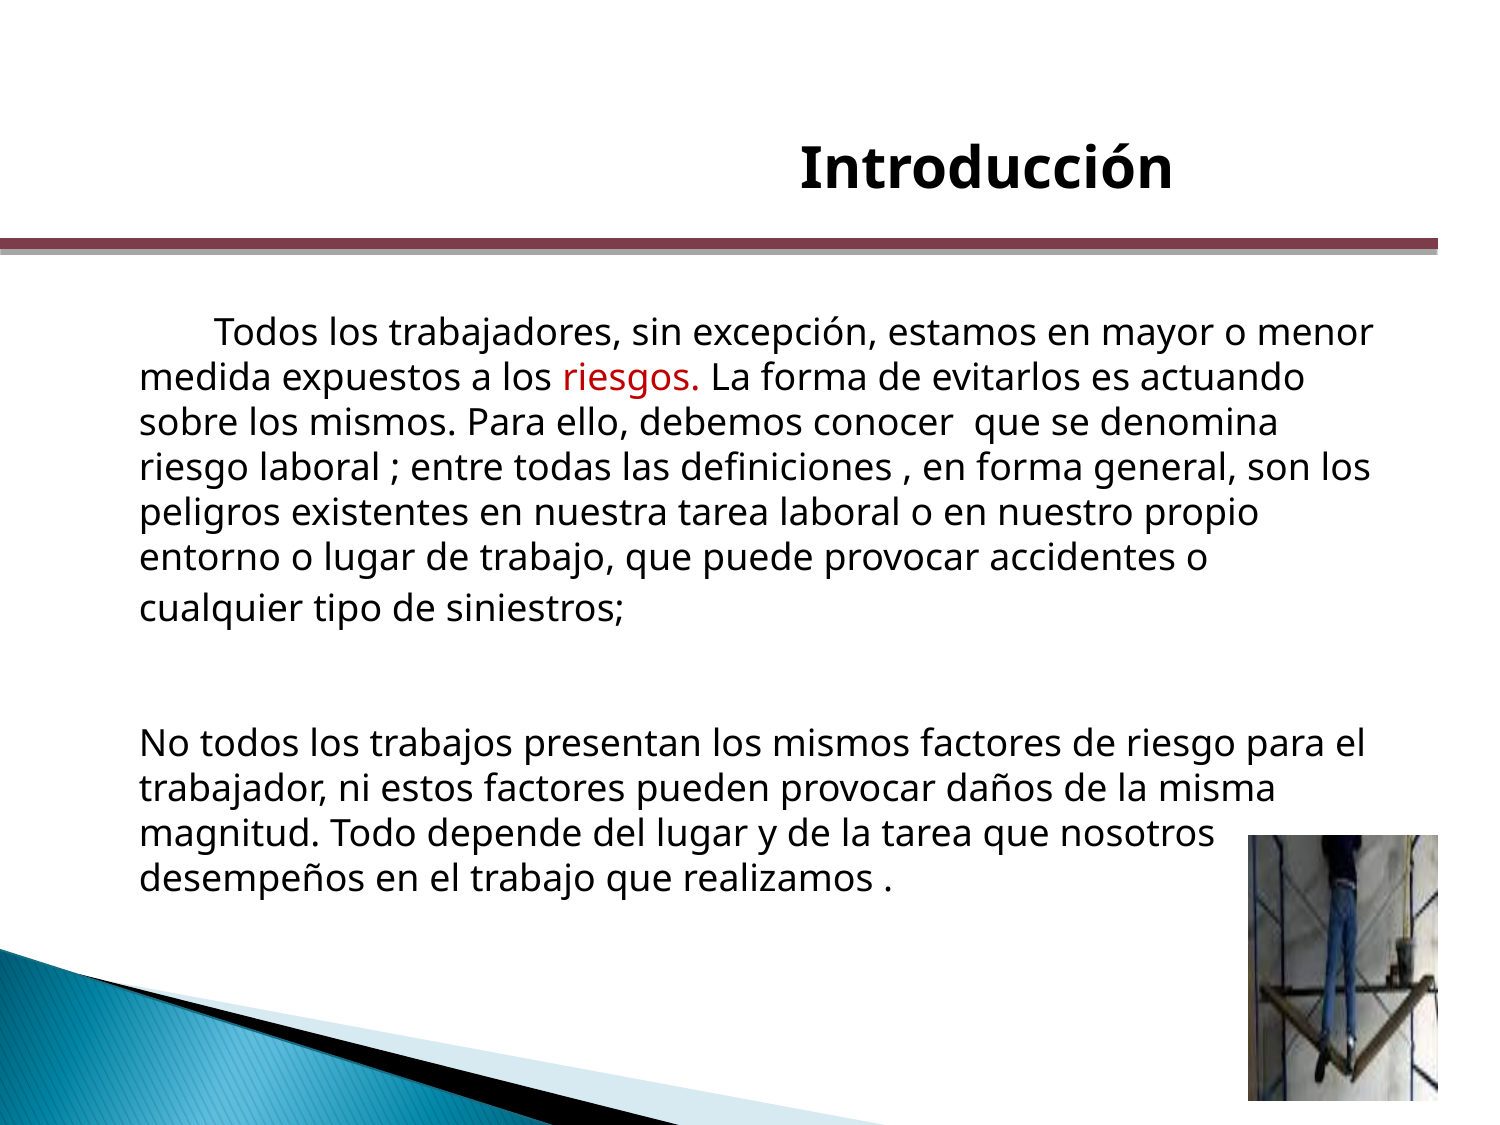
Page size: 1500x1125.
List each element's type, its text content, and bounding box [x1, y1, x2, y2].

text_box Todos los trabajadores, sin excepción, estamos en mayor o menor medida expuestos a los riesgos. La forma de evitarlos es actuando sobre los mismos. Para ello, debemos conocer que se denomina riesgo laboral ; entre todas las definiciones , en forma general, son los peligros existentes en nuestra tarea laboral o en nuestro propio entorno o lugar de trabajo, que puede provocar accidentes o cualquier tipo de siniestros; No todos los trabajos presentan los mismos factores de riesgo para el trabajador, ni estos factores pueden provocar daños de la misma magnitud. Todo depende del lugar y de la tarea que nosotros desempeños en el trabajo que realizamos . [124, 255, 1391, 1086]
text_box Introducción [785, 122, 1195, 209]
picture [1248, 835, 1438, 1101]
